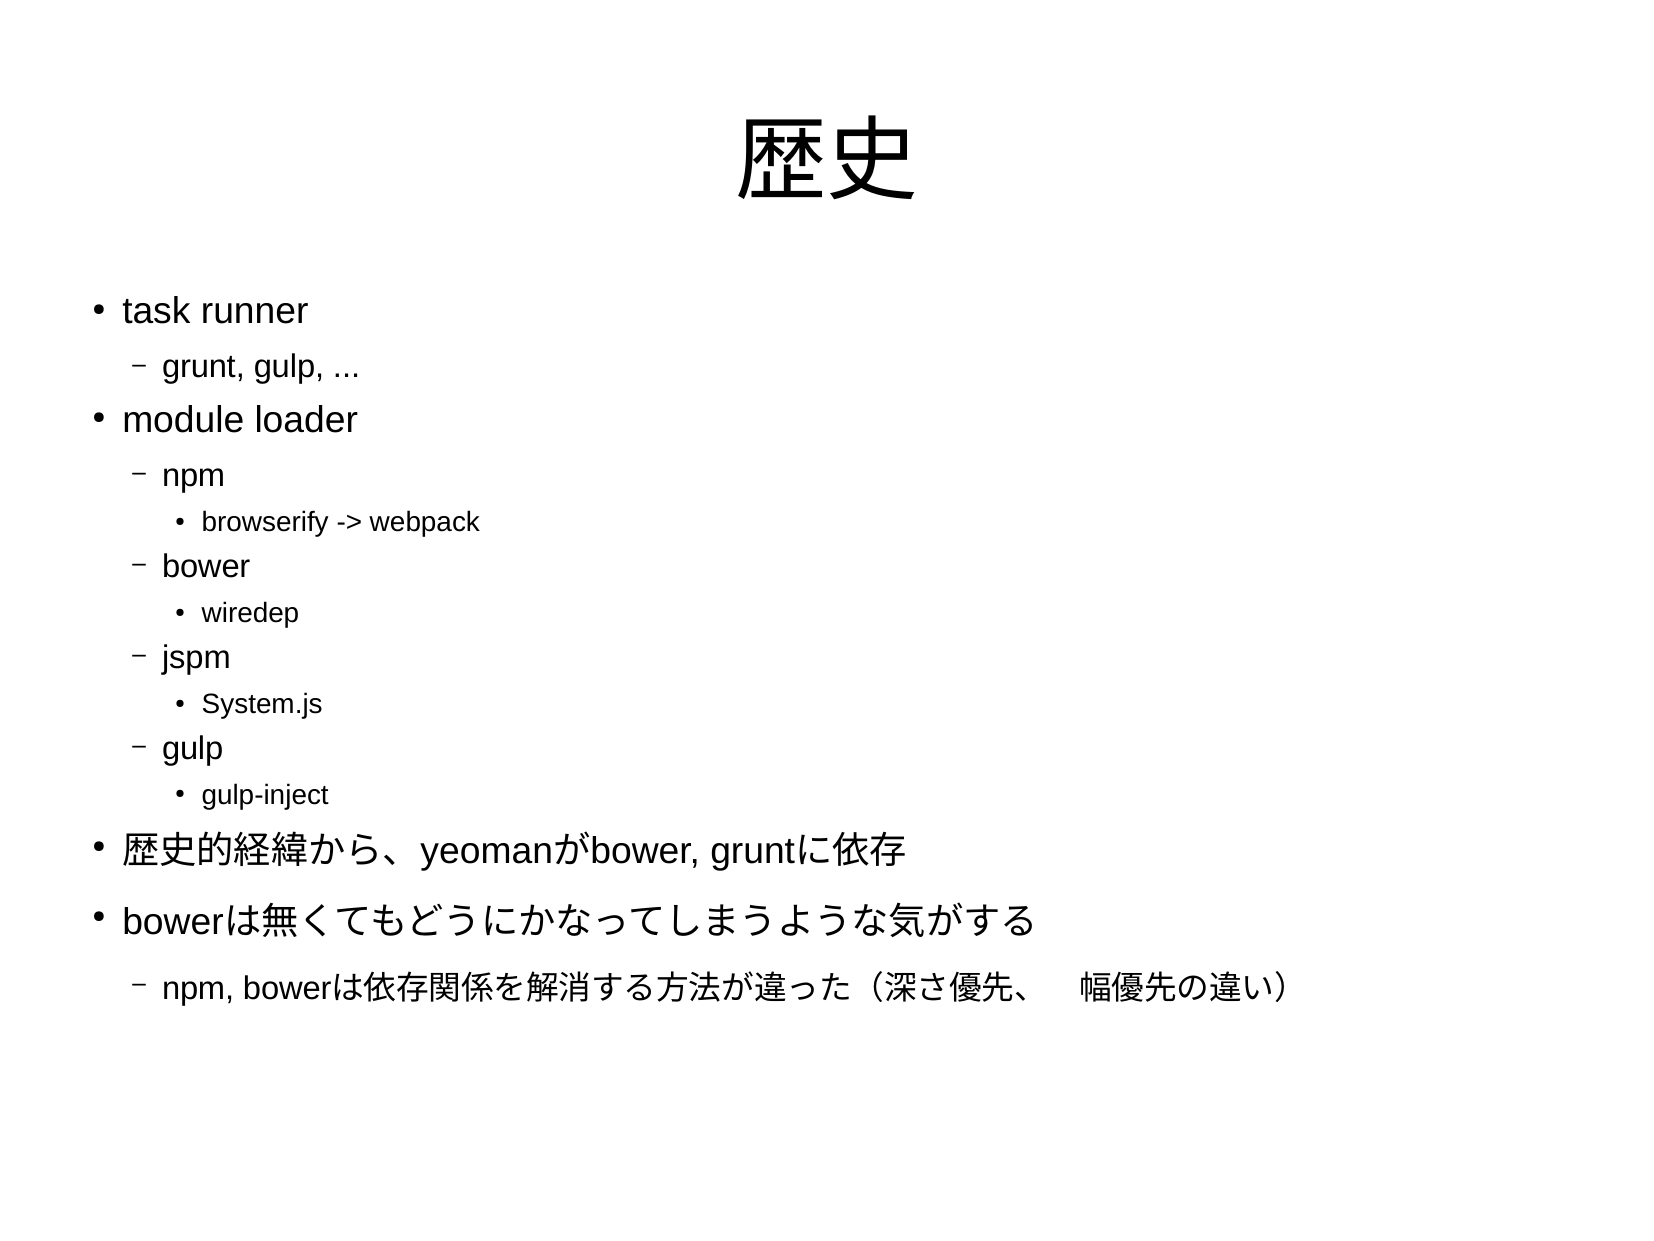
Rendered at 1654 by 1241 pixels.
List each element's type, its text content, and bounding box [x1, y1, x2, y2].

title 歴史 [82, 49, 1571, 257]
list task runner grunt, gulp, ... module loader npm browserify -> webpack bower wiredep jspm System.js gulp gulp-inject 歴史的経緯から、yeomanがbower, gruntに依存 bowerは無くてもどうにかなってしまうような気がする npm, bowerは依存関係を解消する方法が違った（深さ優先、 幅優先の違い） [82, 290, 1571, 1010]
